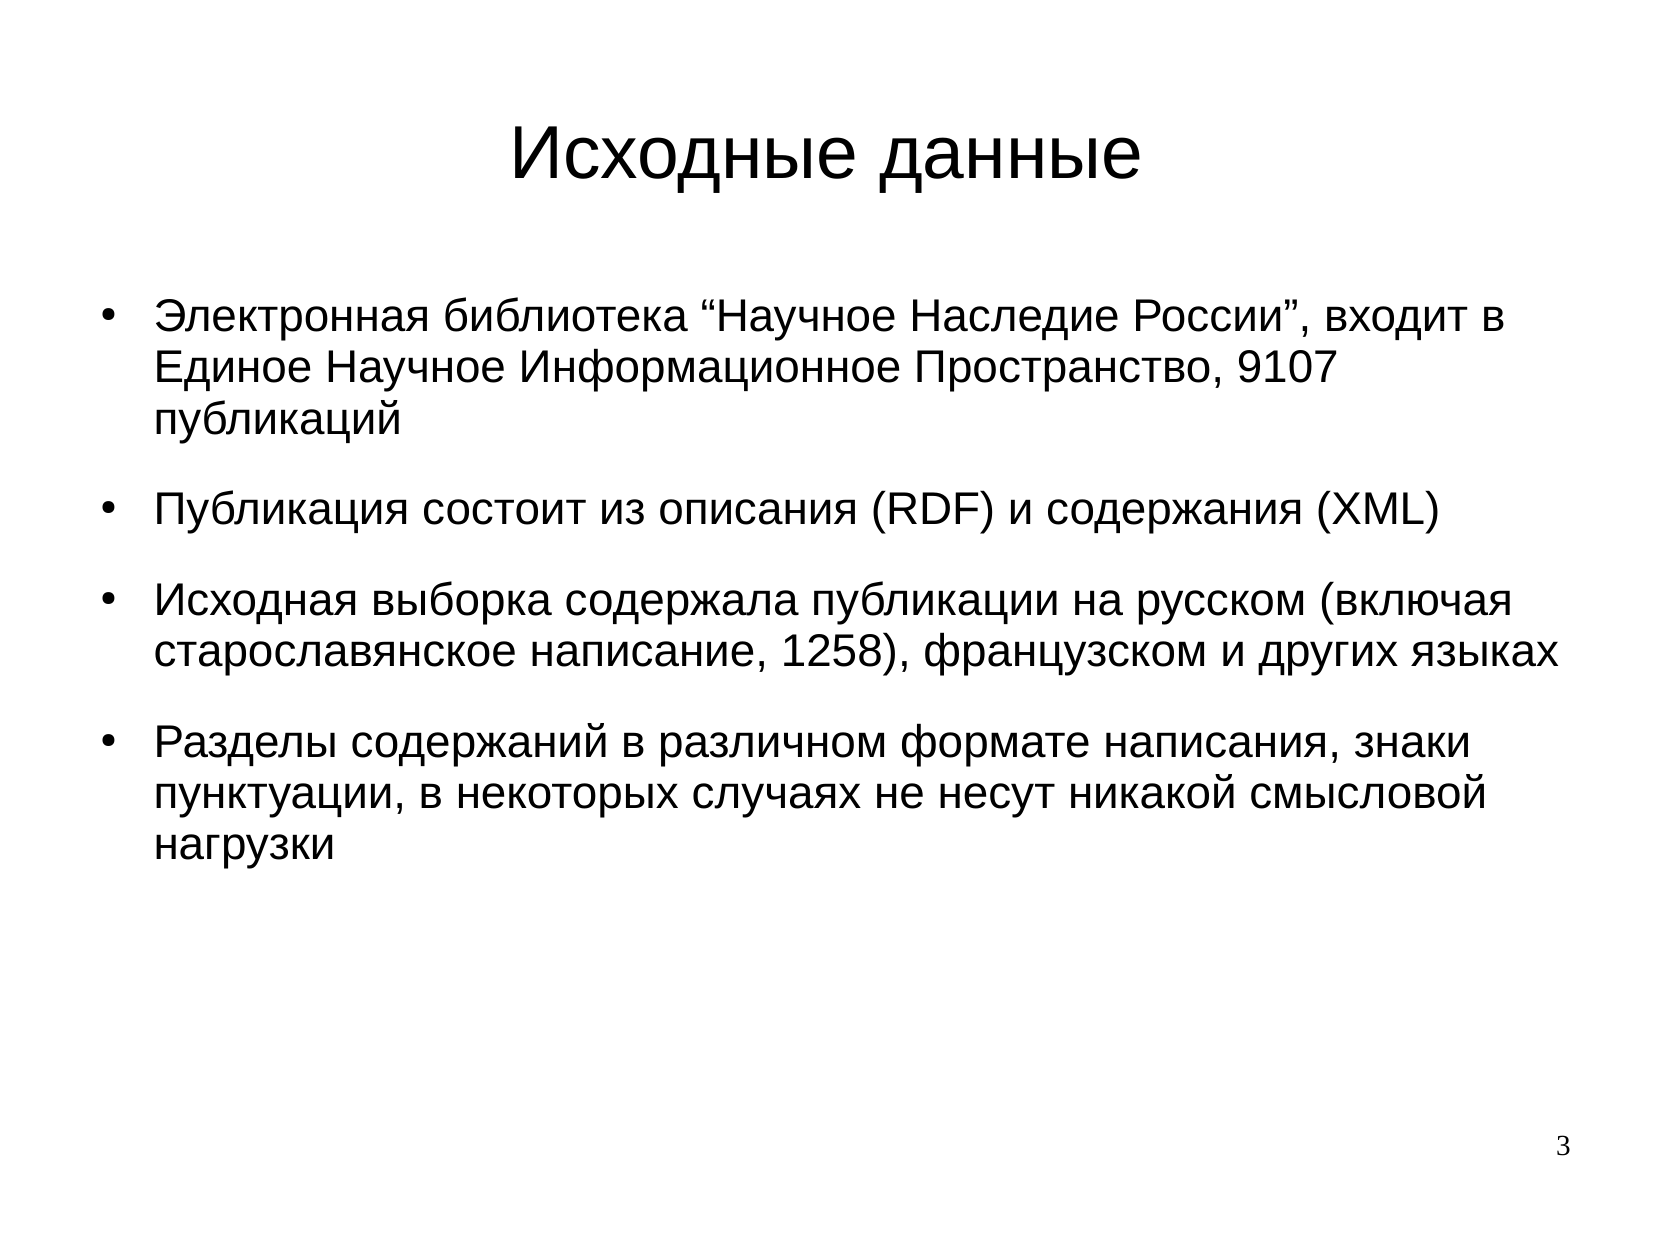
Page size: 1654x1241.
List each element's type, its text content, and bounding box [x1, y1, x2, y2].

title Исходные данные [82, 49, 1571, 257]
list Электронная библиотека “Научное Наследие России”, входит в Единое Научное Информационное Пространство, 9107 публикаций Публикация состоит из описания (RDF) и содержания (XML) Исходная выборка содержала публикации на русском (включая старославянское написание, 1258), французском и других языках Разделы содержаний в различном формате написания, знаки пунктуации, в некоторых случаях не несут никакой смысловой нагрузки [82, 290, 1571, 1010]
